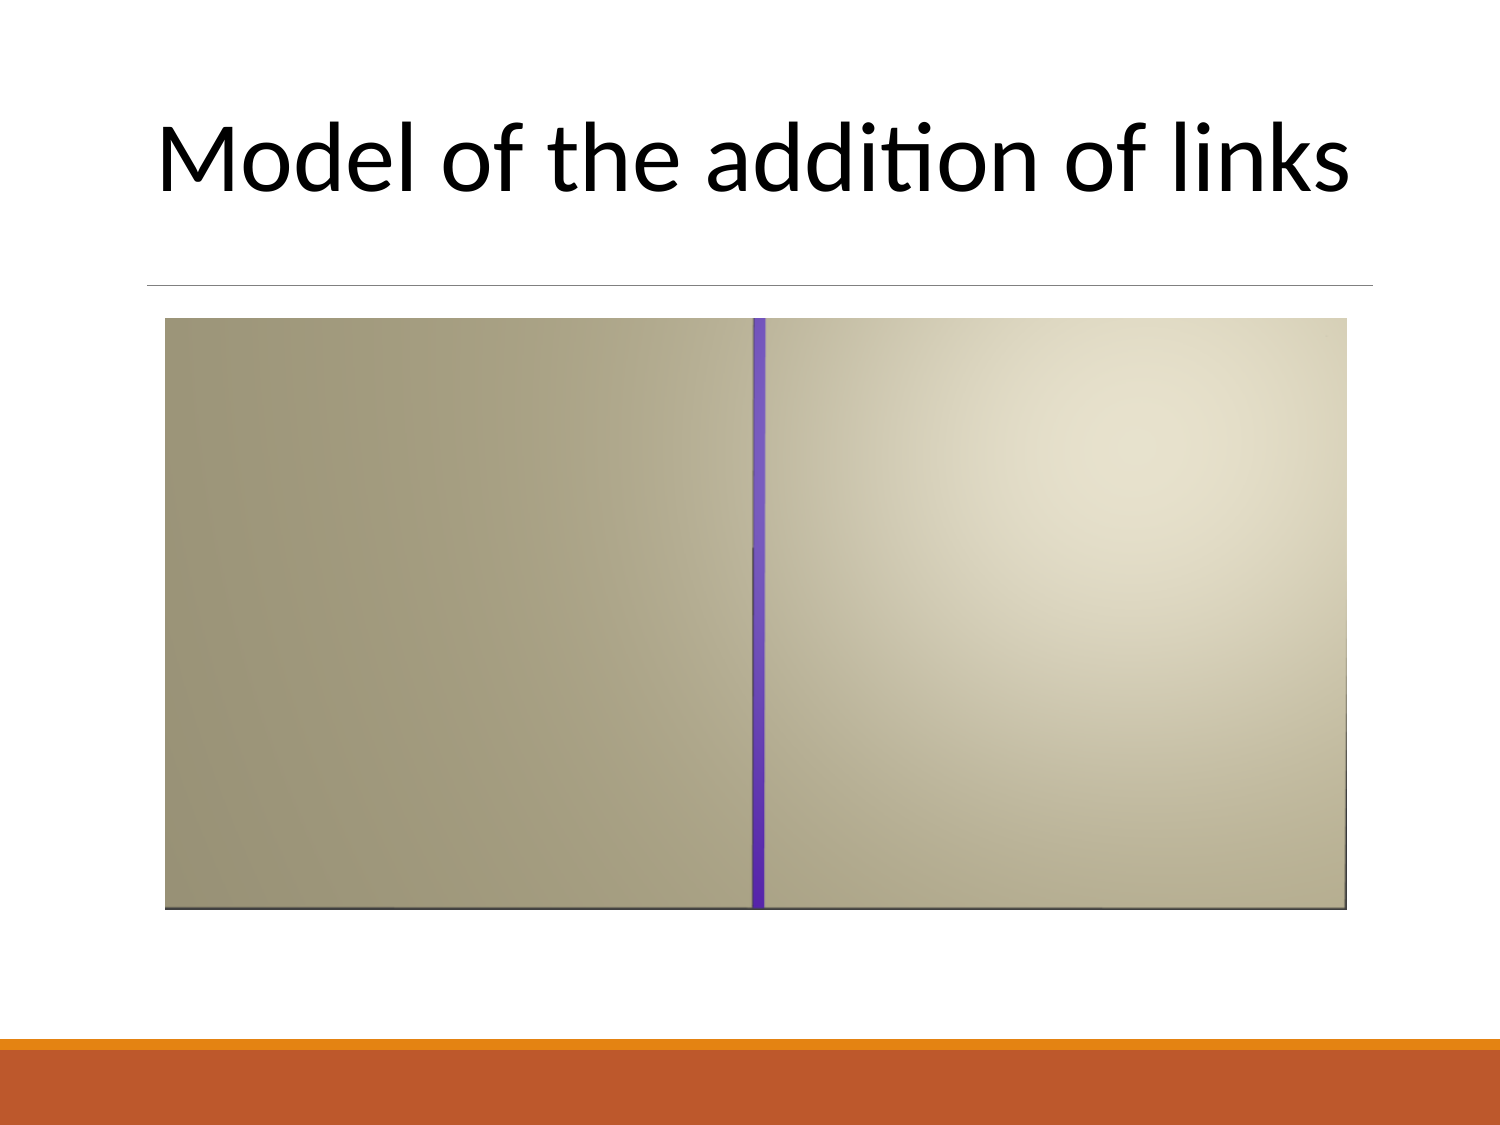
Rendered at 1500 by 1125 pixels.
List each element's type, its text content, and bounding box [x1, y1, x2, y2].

picture [165, 318, 1347, 910]
title Model of the addition of links [135, 47, 1373, 285]
